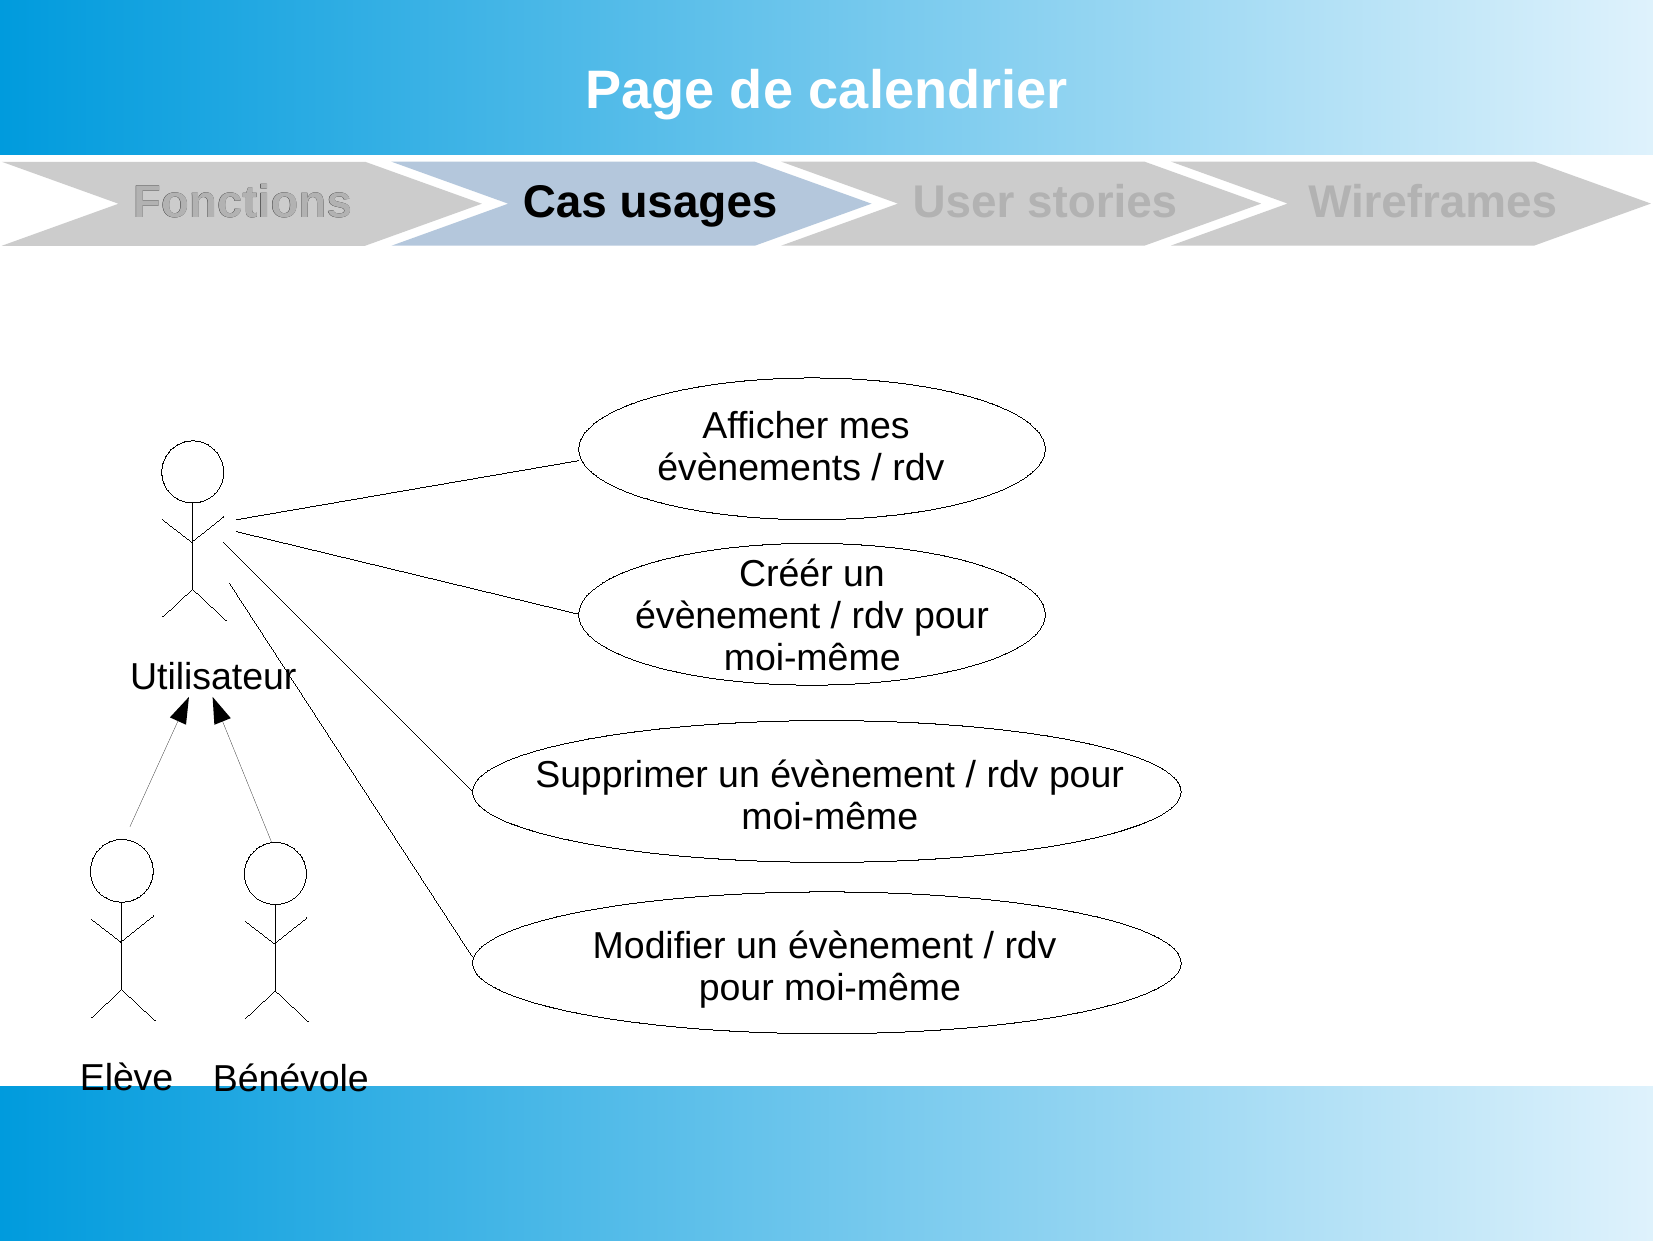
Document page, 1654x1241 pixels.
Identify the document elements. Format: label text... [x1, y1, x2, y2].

text_box Cas usages [508, 168, 813, 235]
text_box [90, 839, 154, 903]
text_box Utilisateur [115, 648, 331, 747]
text_box Créér un évènement / rdv pour moi-même [620, 544, 1004, 686]
text_box [559, 720, 1095, 745]
text_box [244, 842, 307, 905]
text_box [472, 769, 490, 814]
text_box [594, 845, 1060, 863]
text_box [1004, 573, 1046, 655]
text_box [781, 161, 1175, 246]
text_box [640, 497, 984, 520]
text_box [391, 161, 785, 246]
text_box [578, 414, 608, 484]
text_box User stories [897, 168, 1203, 235]
text_box [556, 891, 1098, 917]
text_box Fonctions [118, 168, 423, 235]
text_box Elève [65, 1049, 201, 1149]
text_box [1599, 184, 1651, 223]
text_box [472, 940, 490, 985]
text_box [1203, 182, 1262, 225]
text_box [652, 377, 972, 397]
text_box [1, 161, 396, 246]
text_box [1170, 773, 1182, 810]
text_box Supprimer un évènement / rdv pour moi-même [490, 745, 1170, 845]
text_box [813, 182, 872, 225]
text_box [578, 573, 620, 655]
text_box [598, 1017, 1056, 1034]
text_box [1170, 945, 1182, 981]
text_box Wireframes [1293, 168, 1599, 235]
text_box Bénévole [198, 1049, 384, 1134]
text_box Modifier un évènement / rdv pour moi-même [490, 917, 1170, 1017]
text_box [161, 440, 224, 503]
text_box [423, 182, 482, 225]
text_box [1170, 161, 1564, 246]
title Page de calendrier [82, 37, 1571, 143]
text_box Afficher mes évènements / rdv [608, 397, 1004, 497]
text_box [1004, 408, 1046, 490]
